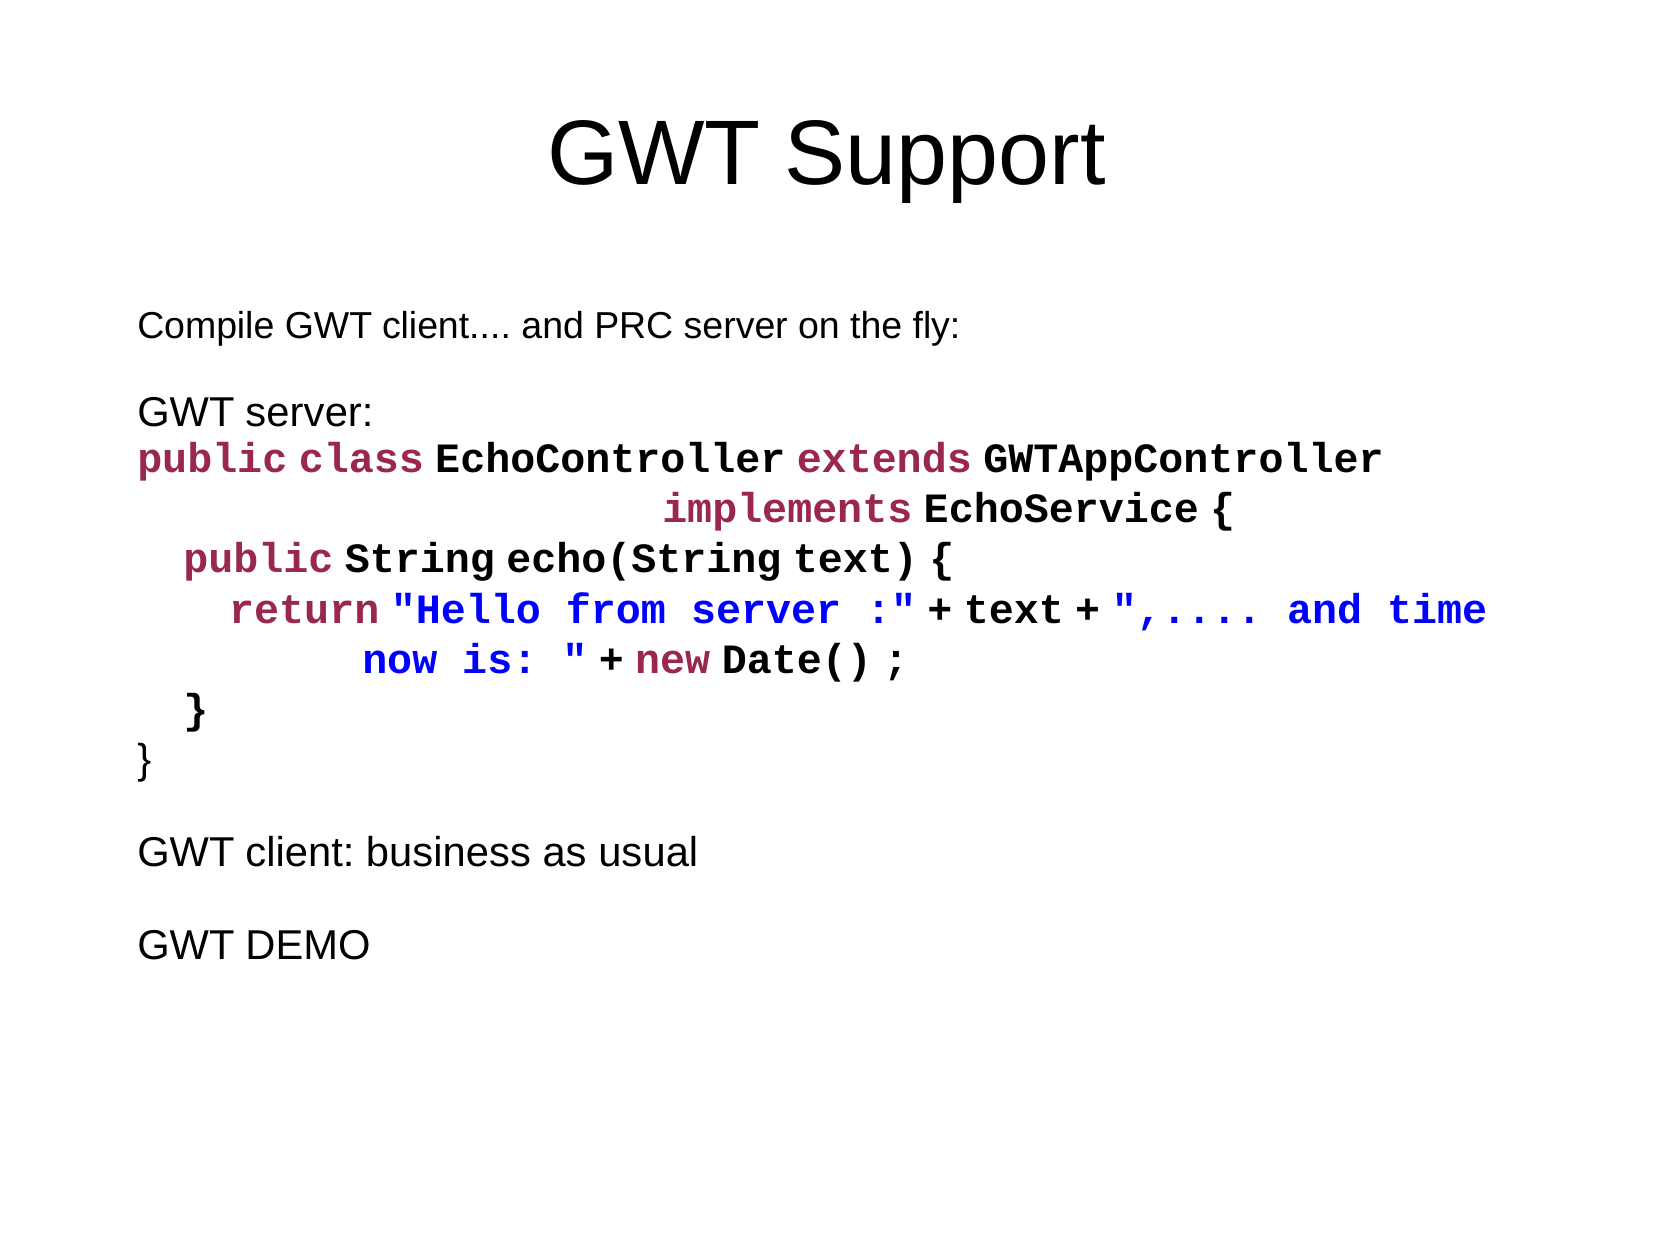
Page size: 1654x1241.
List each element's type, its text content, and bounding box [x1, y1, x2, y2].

title GWT Support [82, 56, 1571, 250]
text_box Compile GWT client.... and PRC server on the fly: GWT server: public class EchoController extends GWTAppController implements EchoService { public String echo(String text) { return "Hello from server :" + text + ",.... and time now is: " + new Date() ; } } GWT client: business as usual GWT DEMO [122, 296, 1527, 977]
